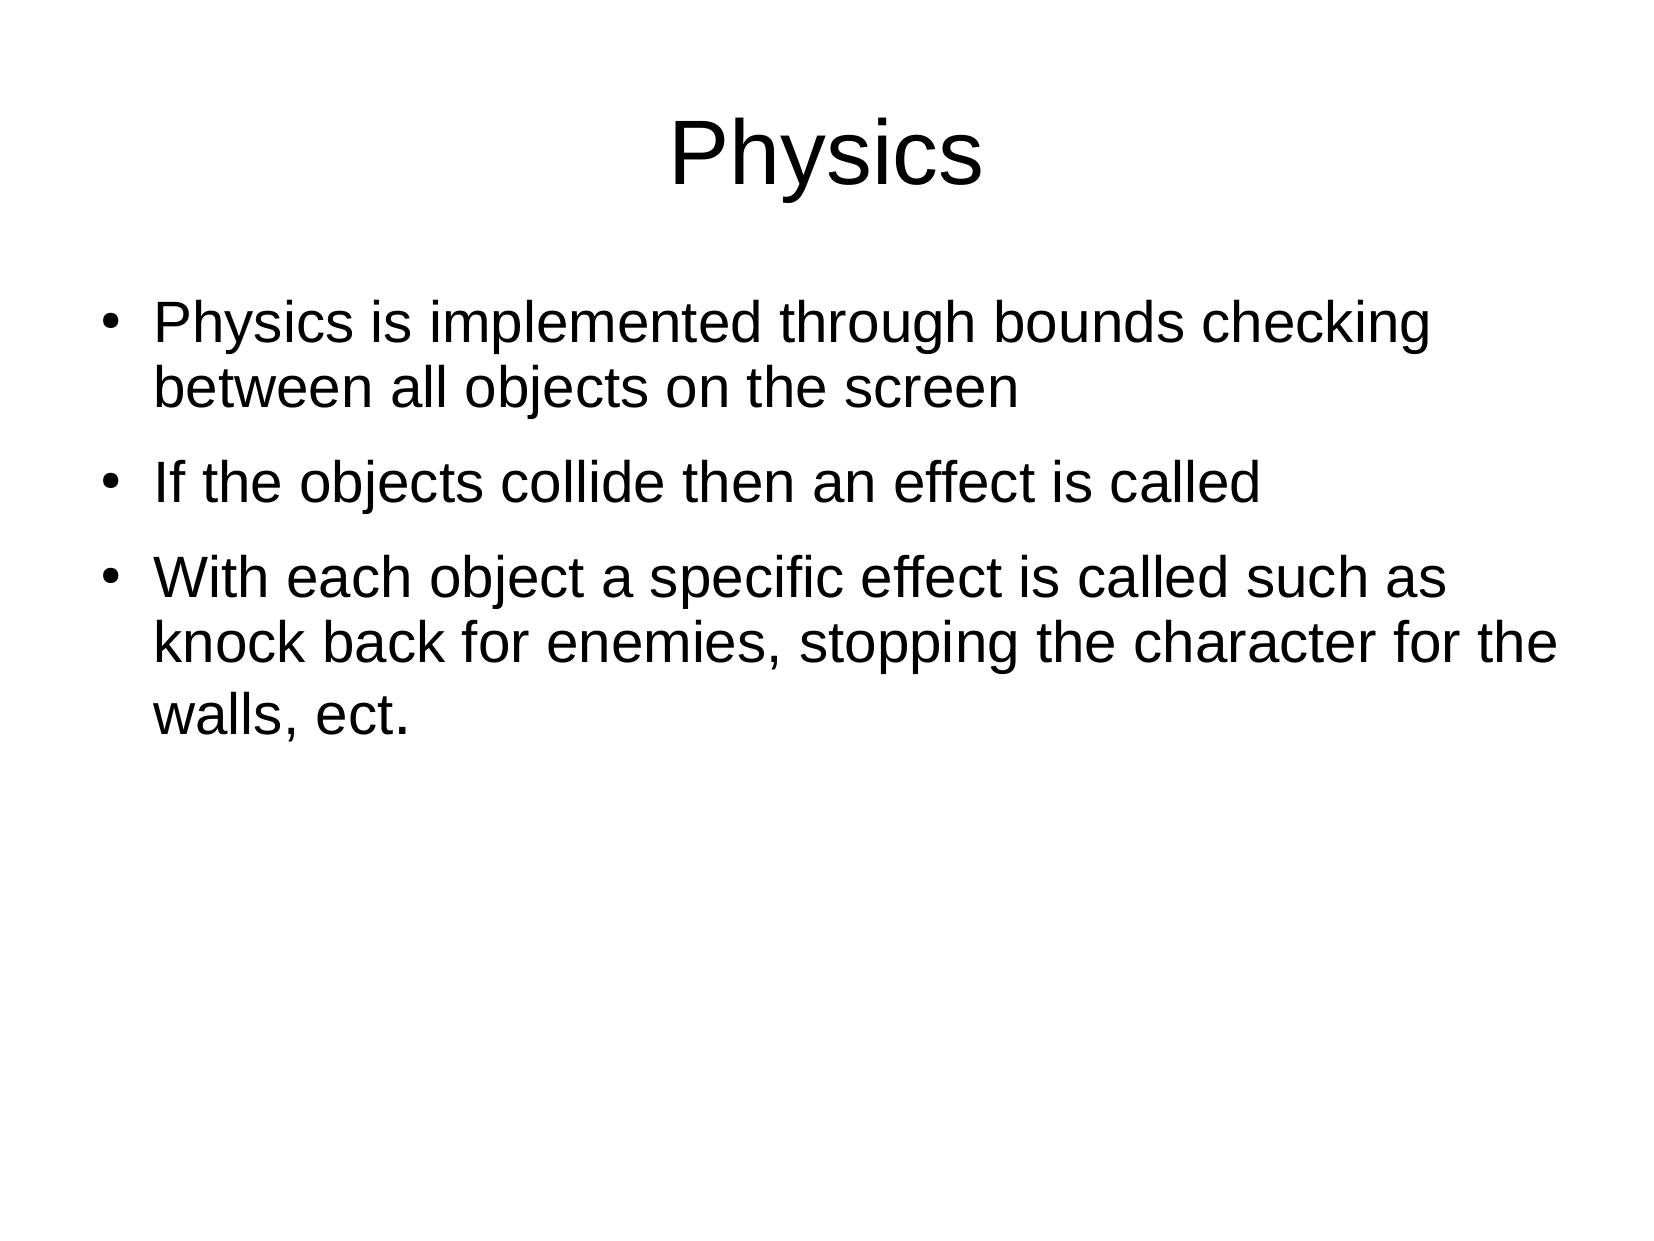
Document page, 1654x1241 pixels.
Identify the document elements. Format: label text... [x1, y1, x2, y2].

list Physics is implemented through bounds checking between all objects on the screen If the objects collide then an effect is called With each object a specific effect is called such as knock back for enemies, stopping the character for the walls, ect. [82, 290, 1571, 1010]
title Physics [82, 49, 1571, 257]
